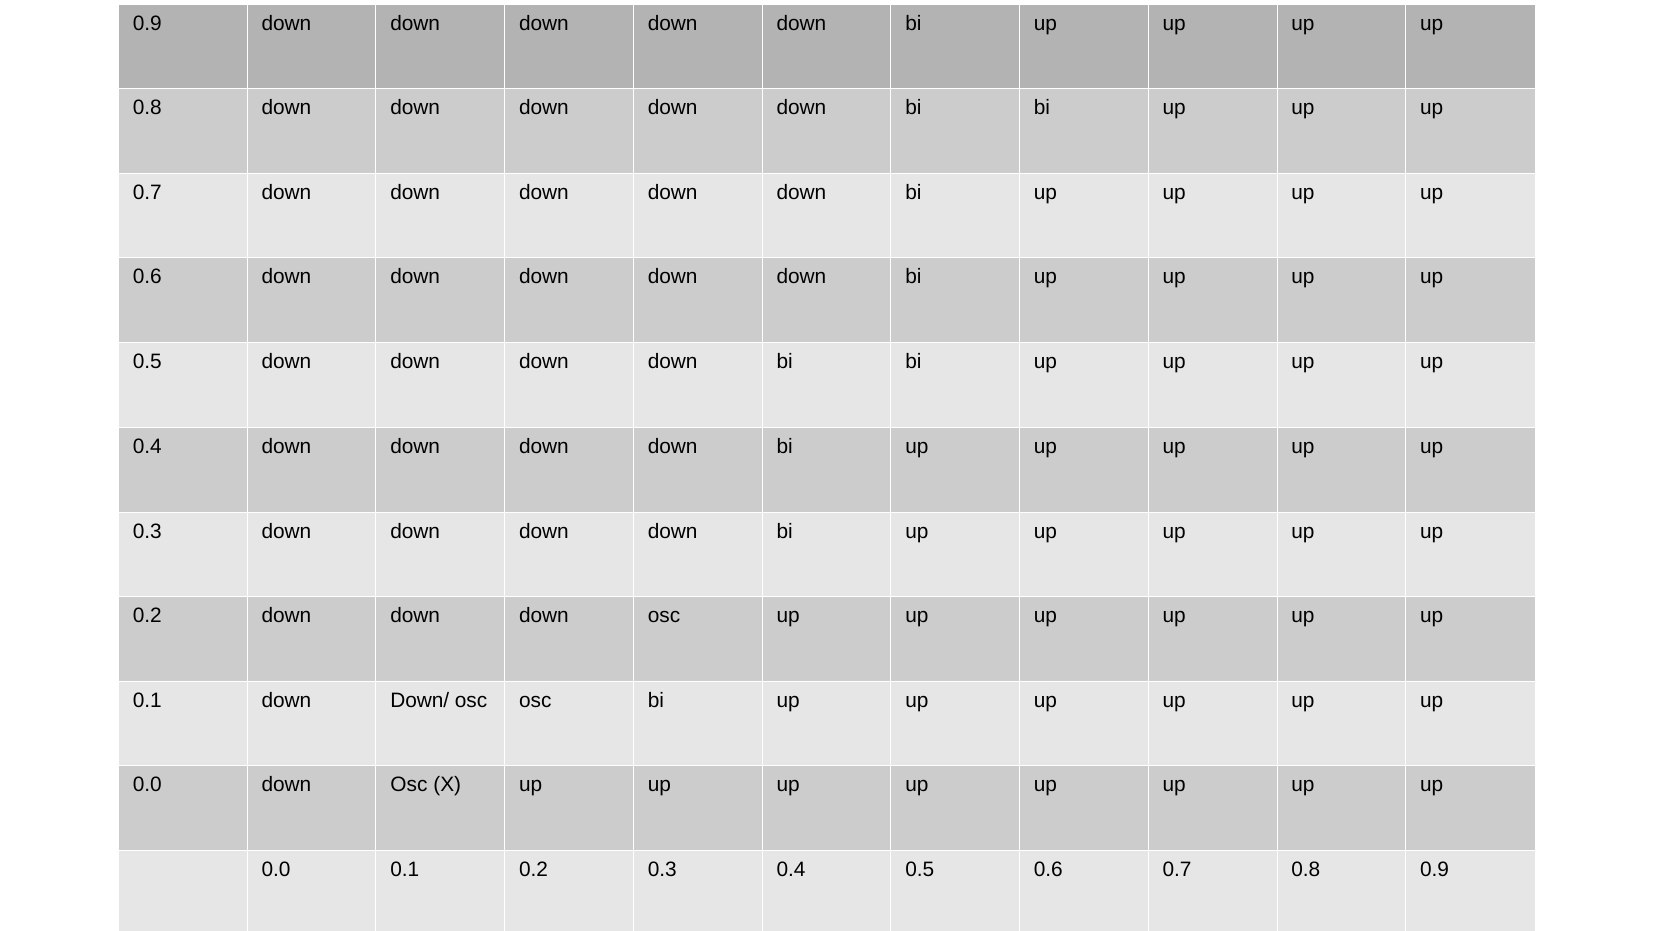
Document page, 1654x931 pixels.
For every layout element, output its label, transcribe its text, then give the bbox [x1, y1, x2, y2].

table_cell down [248, 766, 375, 850]
table_cell [119, 851, 247, 931]
table_cell up [1406, 766, 1535, 850]
table_cell up [1406, 513, 1535, 596]
table_cell up [1278, 682, 1405, 765]
table_cell down [248, 597, 375, 681]
table_cell up [1278, 428, 1405, 512]
table_cell up [1020, 513, 1148, 596]
table_cell up [1020, 174, 1148, 257]
table_cell bi [1020, 89, 1148, 173]
table_header down [376, 5, 504, 88]
table_cell bi [891, 89, 1019, 173]
table_cell up [763, 682, 890, 765]
table_cell down [248, 343, 375, 427]
table_cell up [1149, 89, 1277, 173]
table_cell up [1149, 428, 1277, 512]
table_cell bi [763, 513, 890, 596]
table_cell 0.6 [1020, 851, 1148, 931]
table_cell down [376, 258, 504, 342]
table_cell down [376, 89, 504, 173]
table_cell 0.8 [119, 89, 247, 173]
table_cell up [1406, 428, 1535, 512]
table_cell down [634, 343, 762, 427]
table_cell 0.1 [119, 682, 247, 765]
table_cell up [1020, 682, 1148, 765]
table_cell 0.0 [119, 766, 247, 850]
table_header 0.9 [119, 5, 247, 88]
table_cell down [634, 258, 762, 342]
table_cell down [763, 258, 890, 342]
table_cell bi [891, 258, 1019, 342]
table_cell down [248, 89, 375, 173]
table_cell Osc (X) [376, 766, 504, 850]
table_cell up [1020, 428, 1148, 512]
table_cell Down/ osc [376, 682, 504, 765]
table_cell down [248, 428, 375, 512]
table_cell down [634, 513, 762, 596]
table_cell down [248, 174, 375, 257]
table_cell up [1406, 682, 1535, 765]
table_cell up [1020, 258, 1148, 342]
table_cell 0.1 [376, 851, 504, 931]
table_cell 0.5 [119, 343, 247, 427]
table_cell up [891, 428, 1019, 512]
table_header down [634, 5, 762, 88]
table_cell down [376, 343, 504, 427]
table_cell up [1149, 258, 1277, 342]
table_cell up [1020, 597, 1148, 681]
table_cell down [376, 597, 504, 681]
table_cell bi [763, 343, 890, 427]
table_cell osc [505, 682, 633, 765]
table_cell bi [891, 343, 1019, 427]
table_cell up [1278, 597, 1405, 681]
table_cell up [1278, 89, 1405, 173]
table_cell 0.3 [119, 513, 247, 596]
table_cell osc [634, 597, 762, 681]
table_header down [505, 5, 633, 88]
table_cell 0.2 [119, 597, 247, 681]
table_cell 0.9 [1406, 851, 1535, 931]
table_cell up [763, 597, 890, 681]
table_cell down [634, 174, 762, 257]
table_cell up [1020, 343, 1148, 427]
table_header down [763, 5, 890, 88]
table_cell 0.7 [1149, 851, 1277, 931]
table_cell up [1149, 766, 1277, 850]
table_cell up [1149, 513, 1277, 596]
table_cell down [376, 174, 504, 257]
table_cell down [505, 428, 633, 512]
table_cell up [891, 513, 1019, 596]
table_cell 0.2 [505, 851, 633, 931]
table_header up [1149, 5, 1277, 88]
table_cell up [1406, 89, 1535, 173]
table_cell 0.4 [763, 851, 890, 931]
table_cell up [1406, 174, 1535, 257]
table_cell up [1149, 597, 1277, 681]
table_cell down [376, 428, 504, 512]
table_cell down [634, 428, 762, 512]
table_cell up [1149, 682, 1277, 765]
table_cell 0.4 [119, 428, 247, 512]
table_cell 0.0 [248, 851, 375, 931]
table_header down [248, 5, 375, 88]
table_header up [1020, 5, 1148, 88]
table_cell up [1406, 258, 1535, 342]
table_cell up [891, 597, 1019, 681]
table_cell up [634, 766, 762, 850]
table_header bi [891, 5, 1019, 88]
table_header up [1406, 5, 1535, 88]
table_cell down [505, 597, 633, 681]
table_cell down [248, 513, 375, 596]
table_cell down [505, 89, 633, 173]
table_cell up [1406, 597, 1535, 681]
table_cell down [505, 343, 633, 427]
table_cell down [763, 174, 890, 257]
table_header up [1278, 5, 1405, 88]
table_cell down [505, 258, 633, 342]
table_cell up [1278, 174, 1405, 257]
table_cell down [376, 513, 504, 596]
table_cell up [1278, 343, 1405, 427]
table_cell up [505, 766, 633, 850]
table_cell bi [634, 682, 762, 765]
table_cell up [891, 682, 1019, 765]
table_cell down [763, 89, 890, 173]
table_cell up [1278, 513, 1405, 596]
table_cell up [1149, 343, 1277, 427]
table_cell up [1278, 258, 1405, 342]
table_cell 0.7 [119, 174, 247, 257]
table_cell down [248, 682, 375, 765]
table_cell down [248, 258, 375, 342]
table_cell 0.8 [1278, 851, 1405, 931]
table_cell up [891, 766, 1019, 850]
table_cell down [505, 174, 633, 257]
table_cell down [505, 513, 633, 596]
table_cell up [1149, 174, 1277, 257]
table_cell bi [763, 428, 890, 512]
table_cell down [634, 89, 762, 173]
table_cell 0.5 [891, 851, 1019, 931]
table_cell 0.6 [119, 258, 247, 342]
table_cell up [1406, 343, 1535, 427]
table_cell up [763, 766, 890, 850]
table_cell up [1020, 766, 1148, 850]
table_cell bi [891, 174, 1019, 257]
table_cell up [1278, 766, 1405, 850]
table_cell 0.3 [634, 851, 762, 931]
